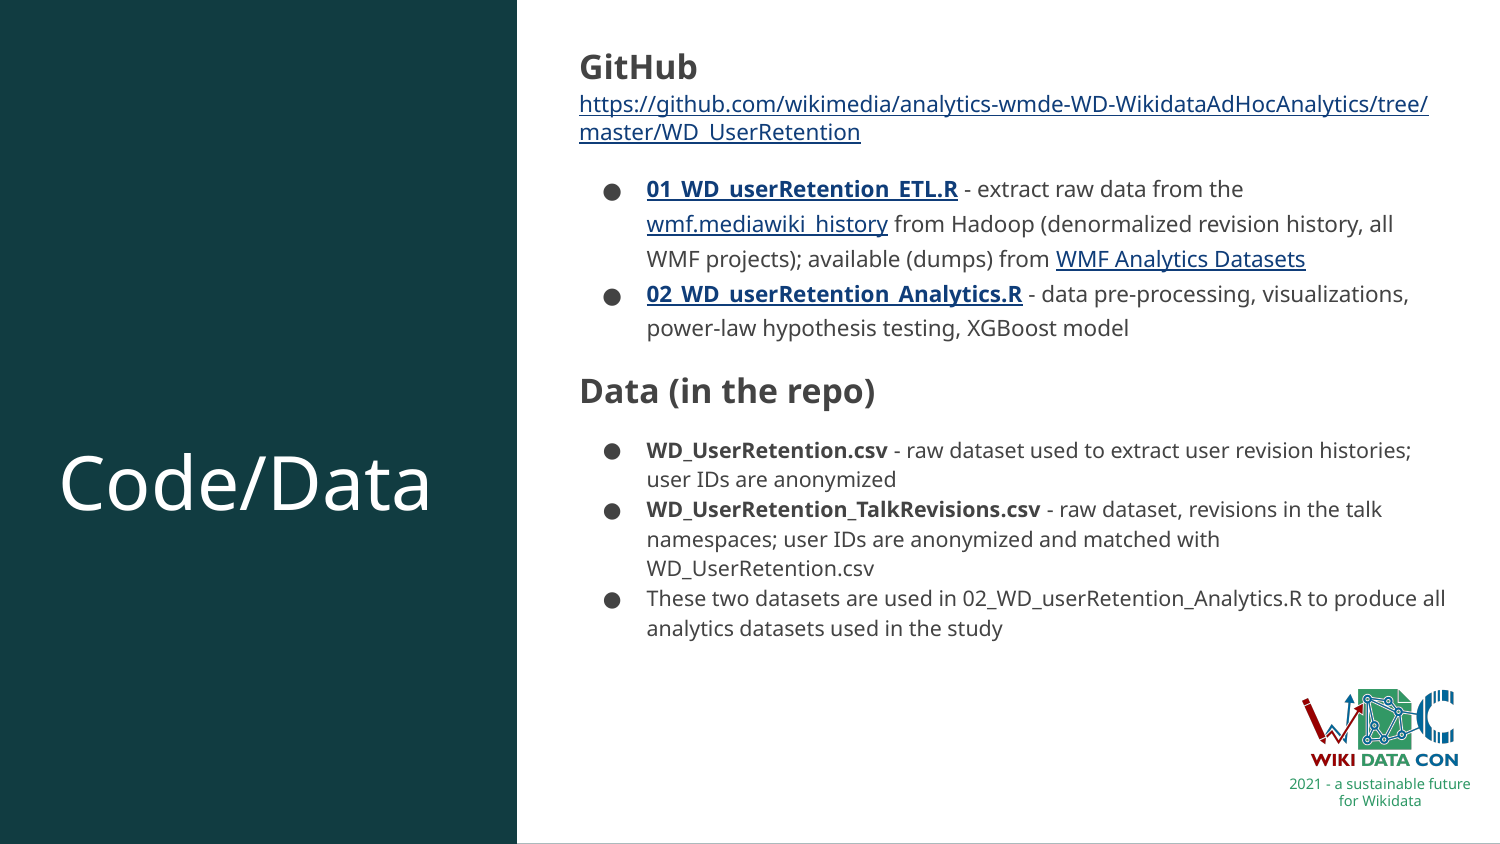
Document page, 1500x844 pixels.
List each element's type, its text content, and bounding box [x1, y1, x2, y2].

title Code/Data [43, 19, 485, 541]
list GitHub https://github.com/wikimedia/analytics-wmde-WD-WikidataAdHocAnalytics/tree/master/WD_UserRetention 01_WD_userRetention_ETL.R - extract raw data from the wmf.mediawiki_history from Hadoop (denormalized revision history, all WMF projects); available (dumps) from WMF Analytics Datasets 02_WD_userRetention_Analytics.R - data pre-processing, visualizations, power-law hypothesis testing, XGBoost model Data (in the repo) WD_UserRetention.csv - raw dataset used to extract user revision histories; user IDs are anonymized WD_UserRetention_TalkRevisions.csv - raw dataset, revisions in the talk namespaces; user IDs are anonymized and matched with WD_UserRetention.csv These two datasets are used in 02_WD_userRetention_Analytics.R to produce all analytics datasets used in the study [564, 24, 1465, 631]
picture [1302, 689, 1459, 770]
